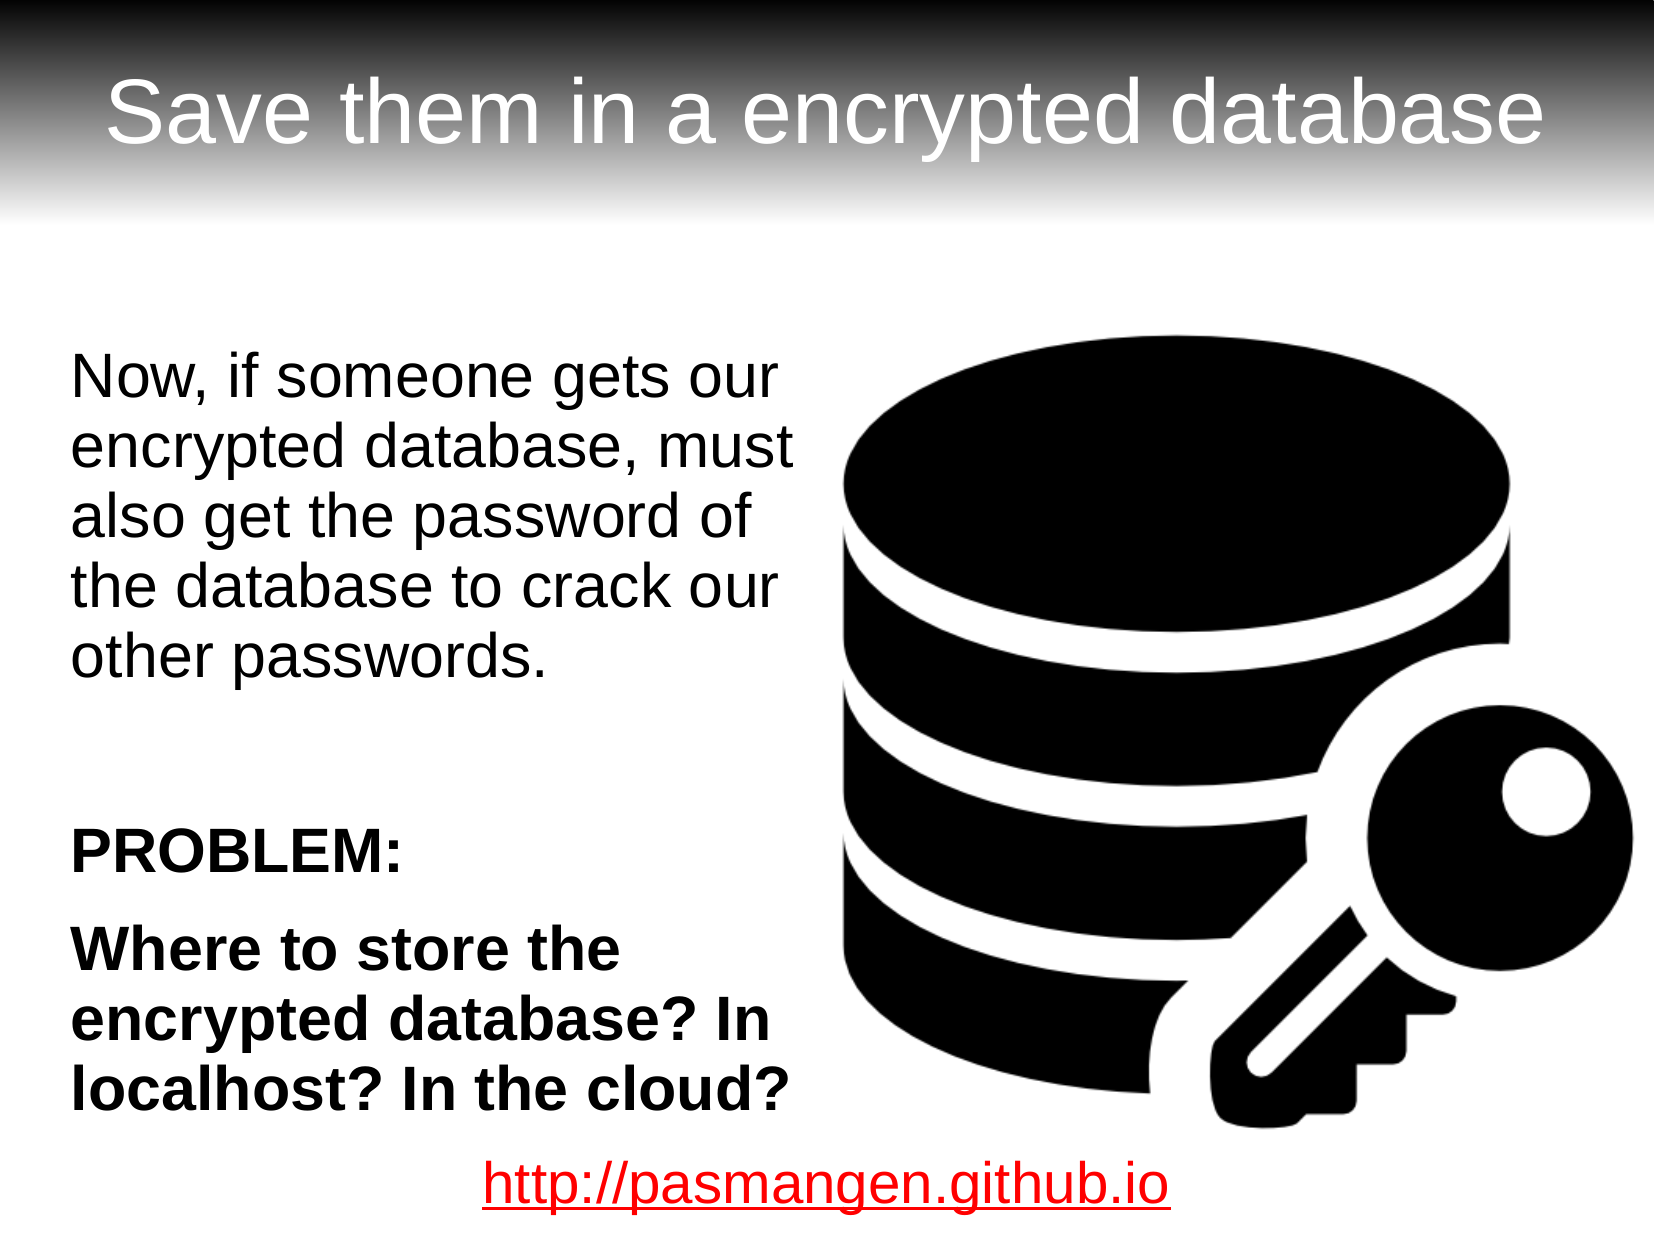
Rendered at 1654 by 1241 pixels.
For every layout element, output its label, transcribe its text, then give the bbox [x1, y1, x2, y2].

picture [838, 330, 1639, 1131]
title Save them in a encrypted database [0, 0, 1654, 225]
text_box http://pasmangen.github.io [0, 1143, 1654, 1241]
list Now, if someone gets our encrypted database, must also get the password of the database to crack our other passwords. PROBLEM: Where to store the encrypted database? In localhost? In the cloud? [70, 271, 804, 1143]
